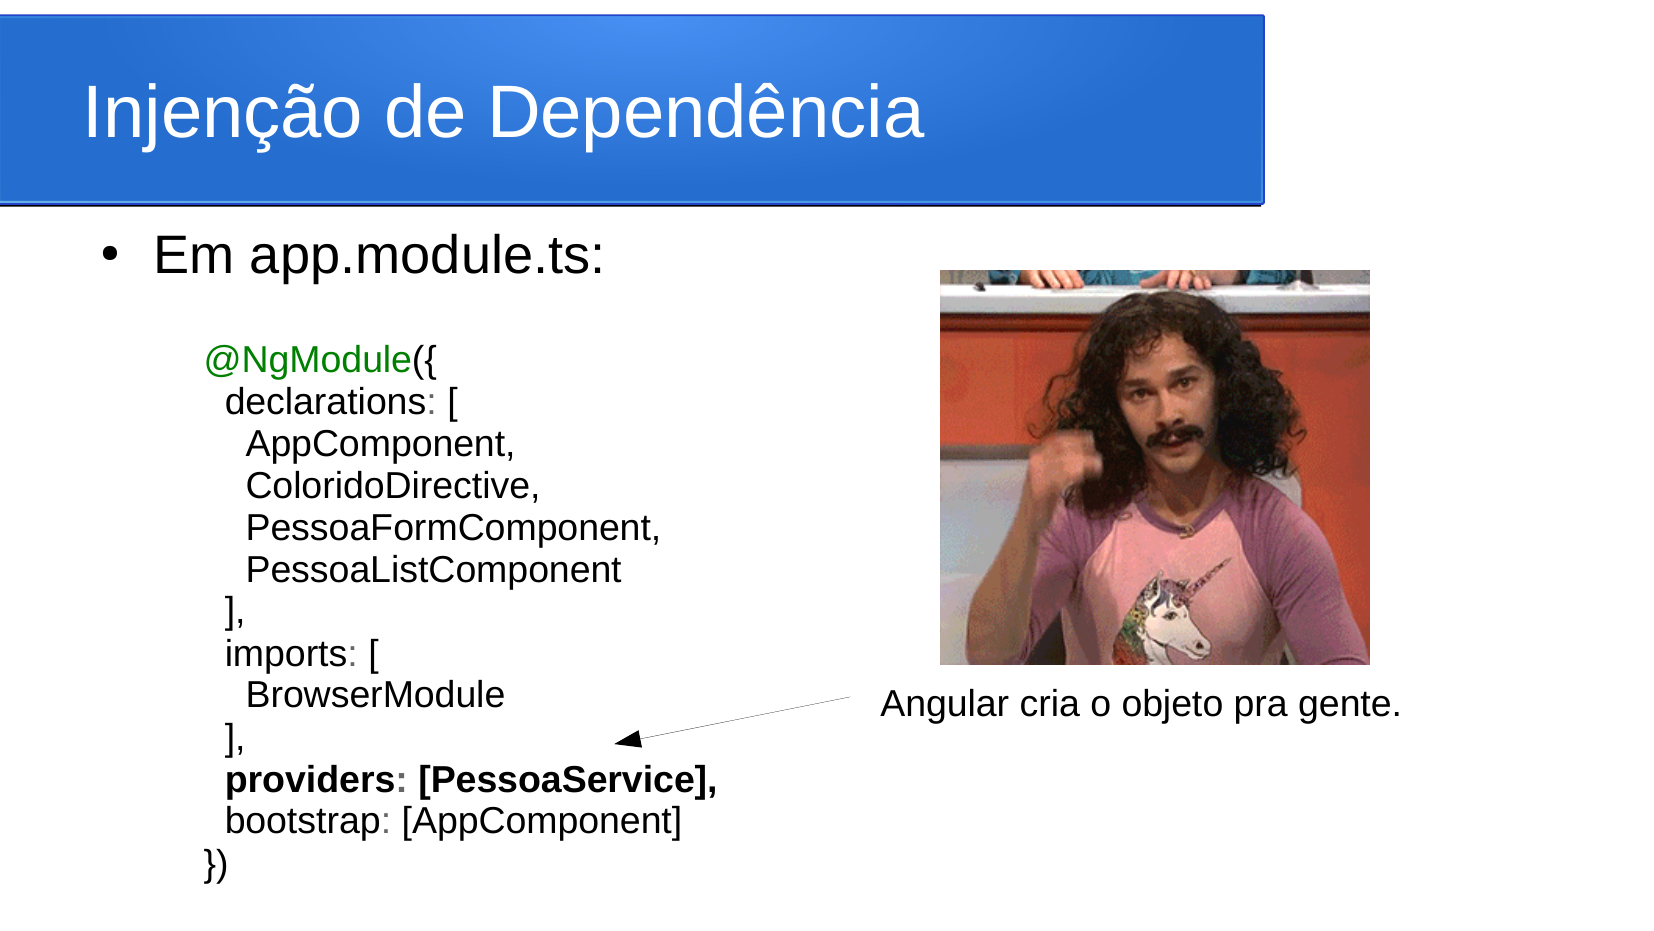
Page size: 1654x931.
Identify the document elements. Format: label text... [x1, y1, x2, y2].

text_box @NgModule({ declarations: [ AppComponent, ColoridoDirective, PessoaFormComponent, PessoaListComponent ], imports: [ BrowserModule ], providers: [PessoaService], bootstrap: [AppComponent] }) [188, 330, 922, 892]
picture [940, 270, 1370, 665]
title Injenção de Dependência [82, 35, 1235, 189]
list Em app.module.ts: [82, 224, 1571, 764]
text_box Angular cria o objeto pra gente. [865, 675, 1418, 733]
